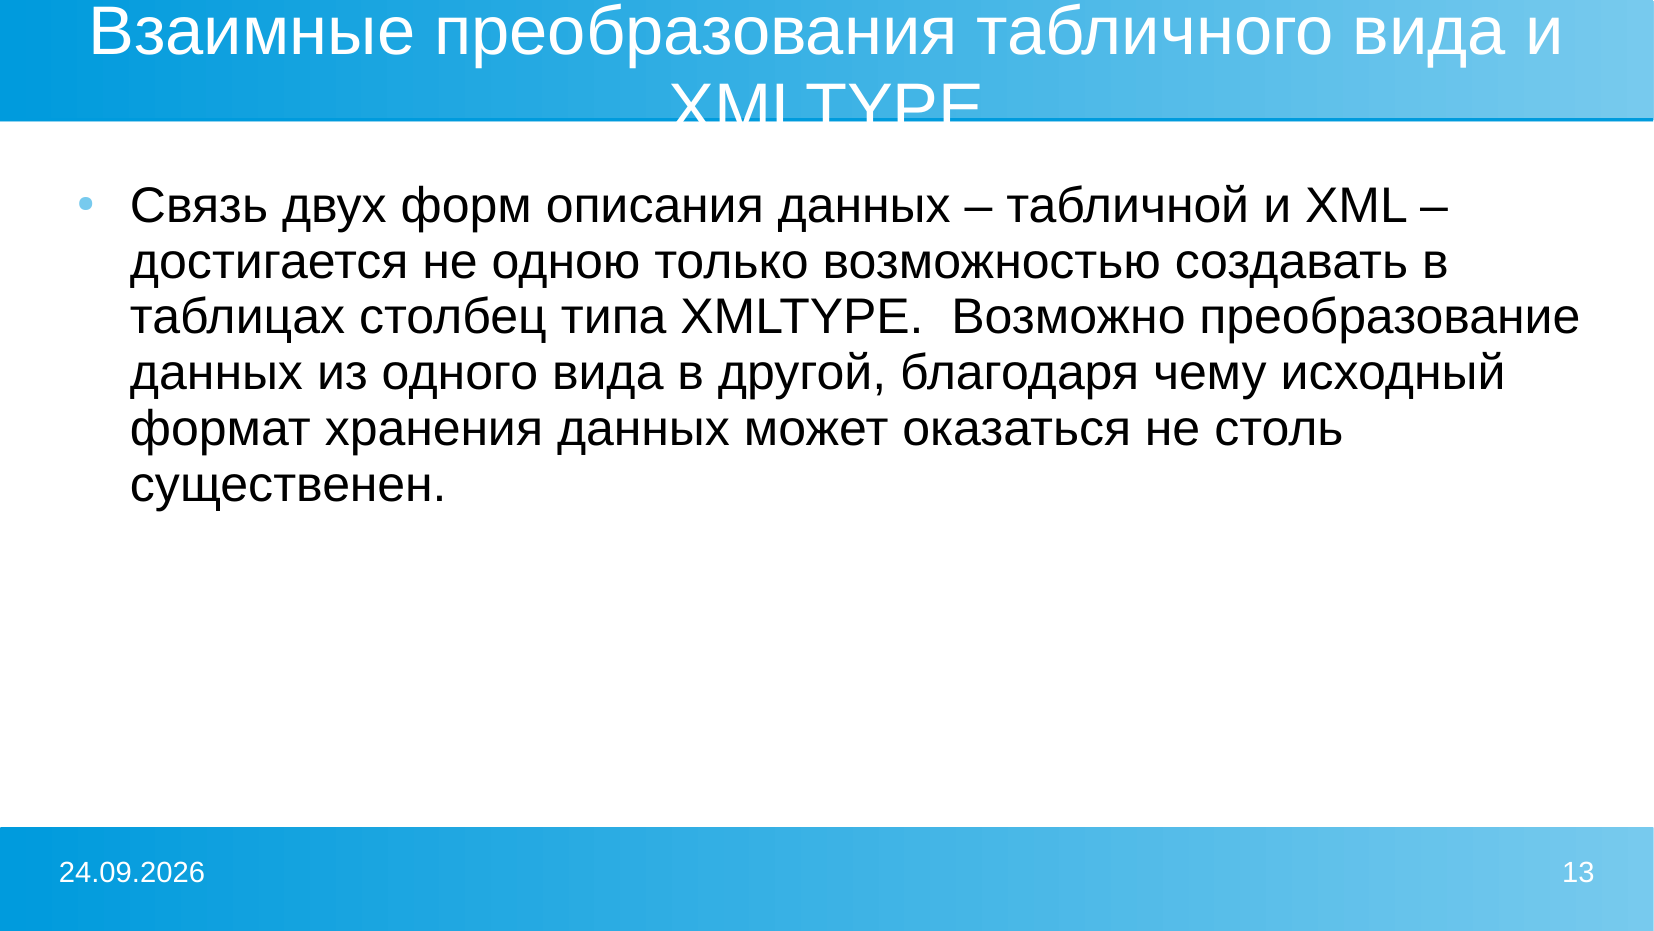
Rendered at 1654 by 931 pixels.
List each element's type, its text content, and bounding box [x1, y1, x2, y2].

list Связь двух форм описания данных – табличной и XML – достигается не одною только возможностью создавать в таблицах столбец типа XMLTYPE. Возможно преобразование данных из одного вида в другой, благодаря чему исходный формат хранения данных может оказаться не столь существенен. [59, 177, 1595, 768]
title Взаимные преобразования табличного вида и XMLTYPE [59, 0, 1595, 146]
